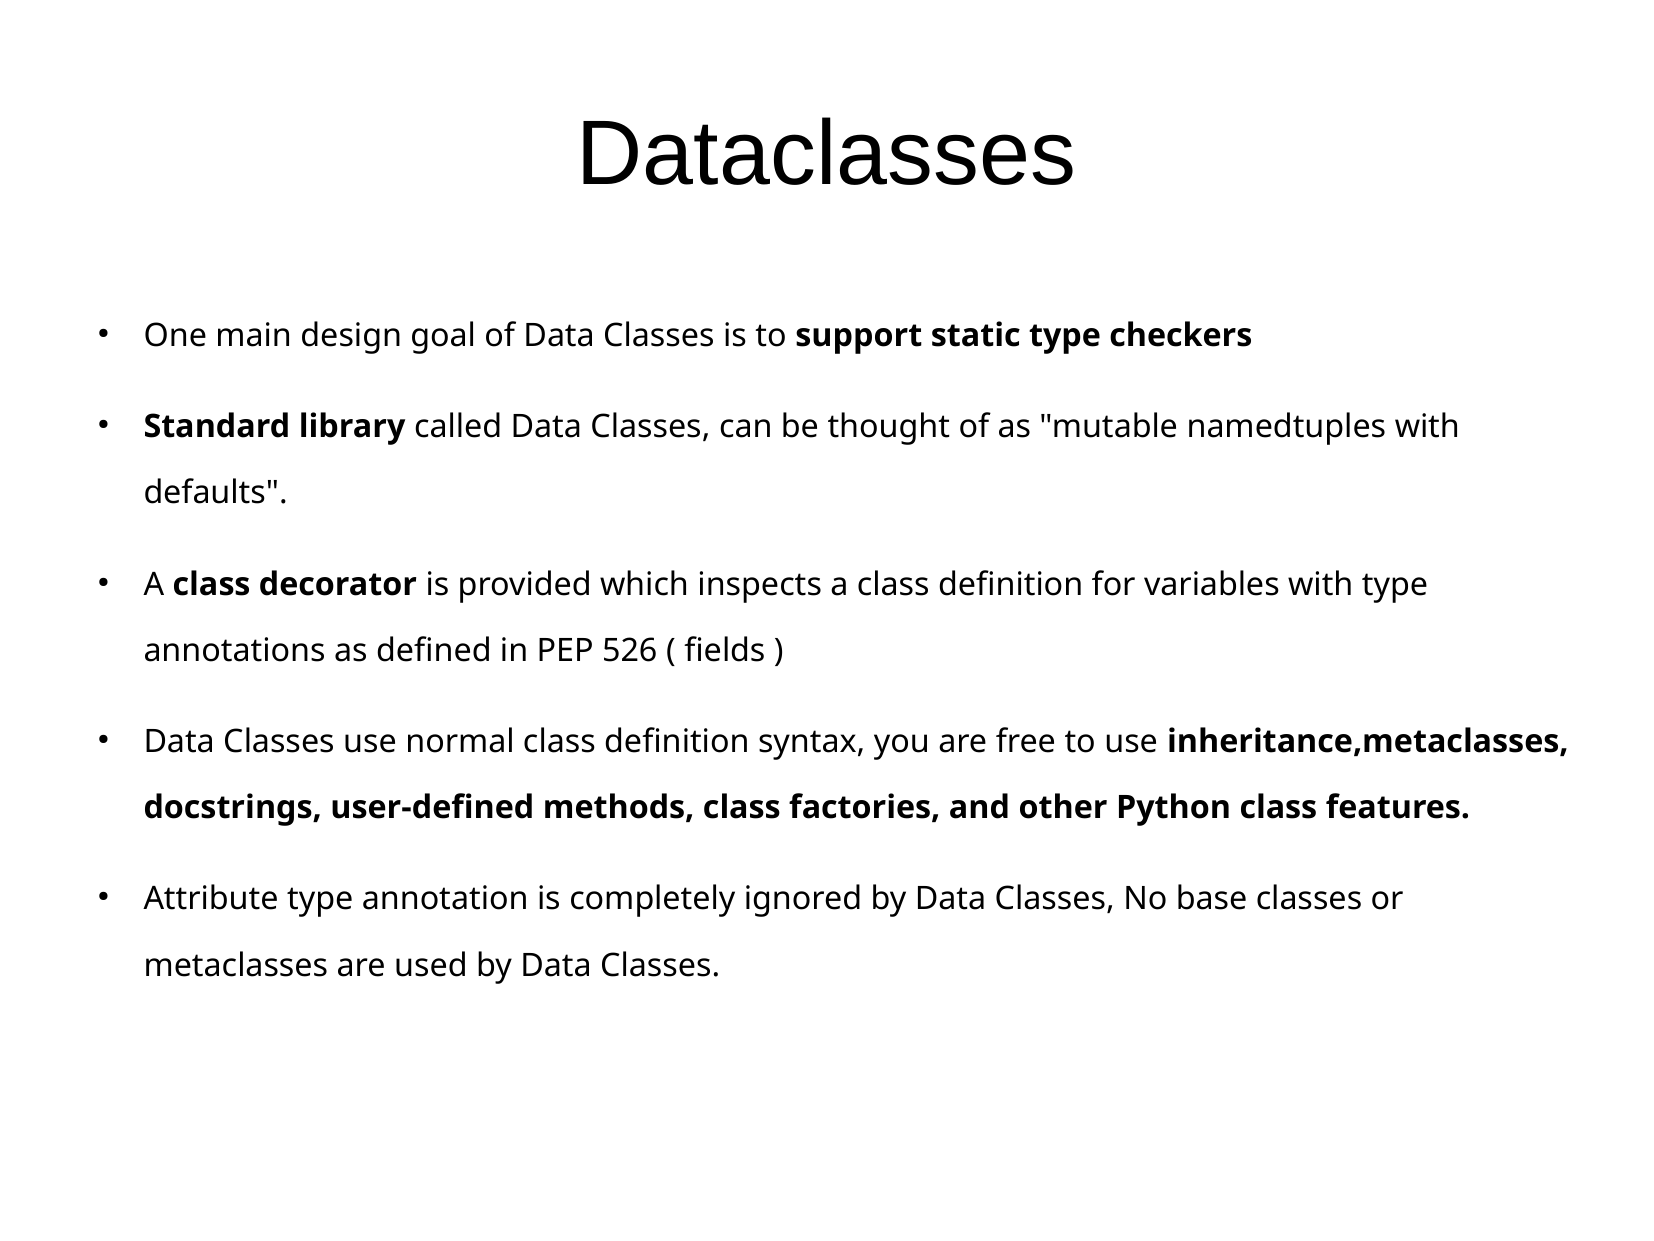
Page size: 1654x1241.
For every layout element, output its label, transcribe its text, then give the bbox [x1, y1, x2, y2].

title Dataclasses [82, 49, 1571, 257]
list One main design goal of Data Classes is to support static type checkers Standard library called Data Classes, can be thought of as "mutable namedtuples with defaults". A class decorator is provided which inspects a class definition for variables with type annotations as defined in PEP 526 ( fields ) Data Classes use normal class definition syntax, you are free to use inheritance,metaclasses, docstrings, user-defined methods, class factories, and other Python class features. Attribute type annotation is completely ignored by Data Classes, No base classes or metaclasses are used by Data Classes. [82, 290, 1571, 1010]
